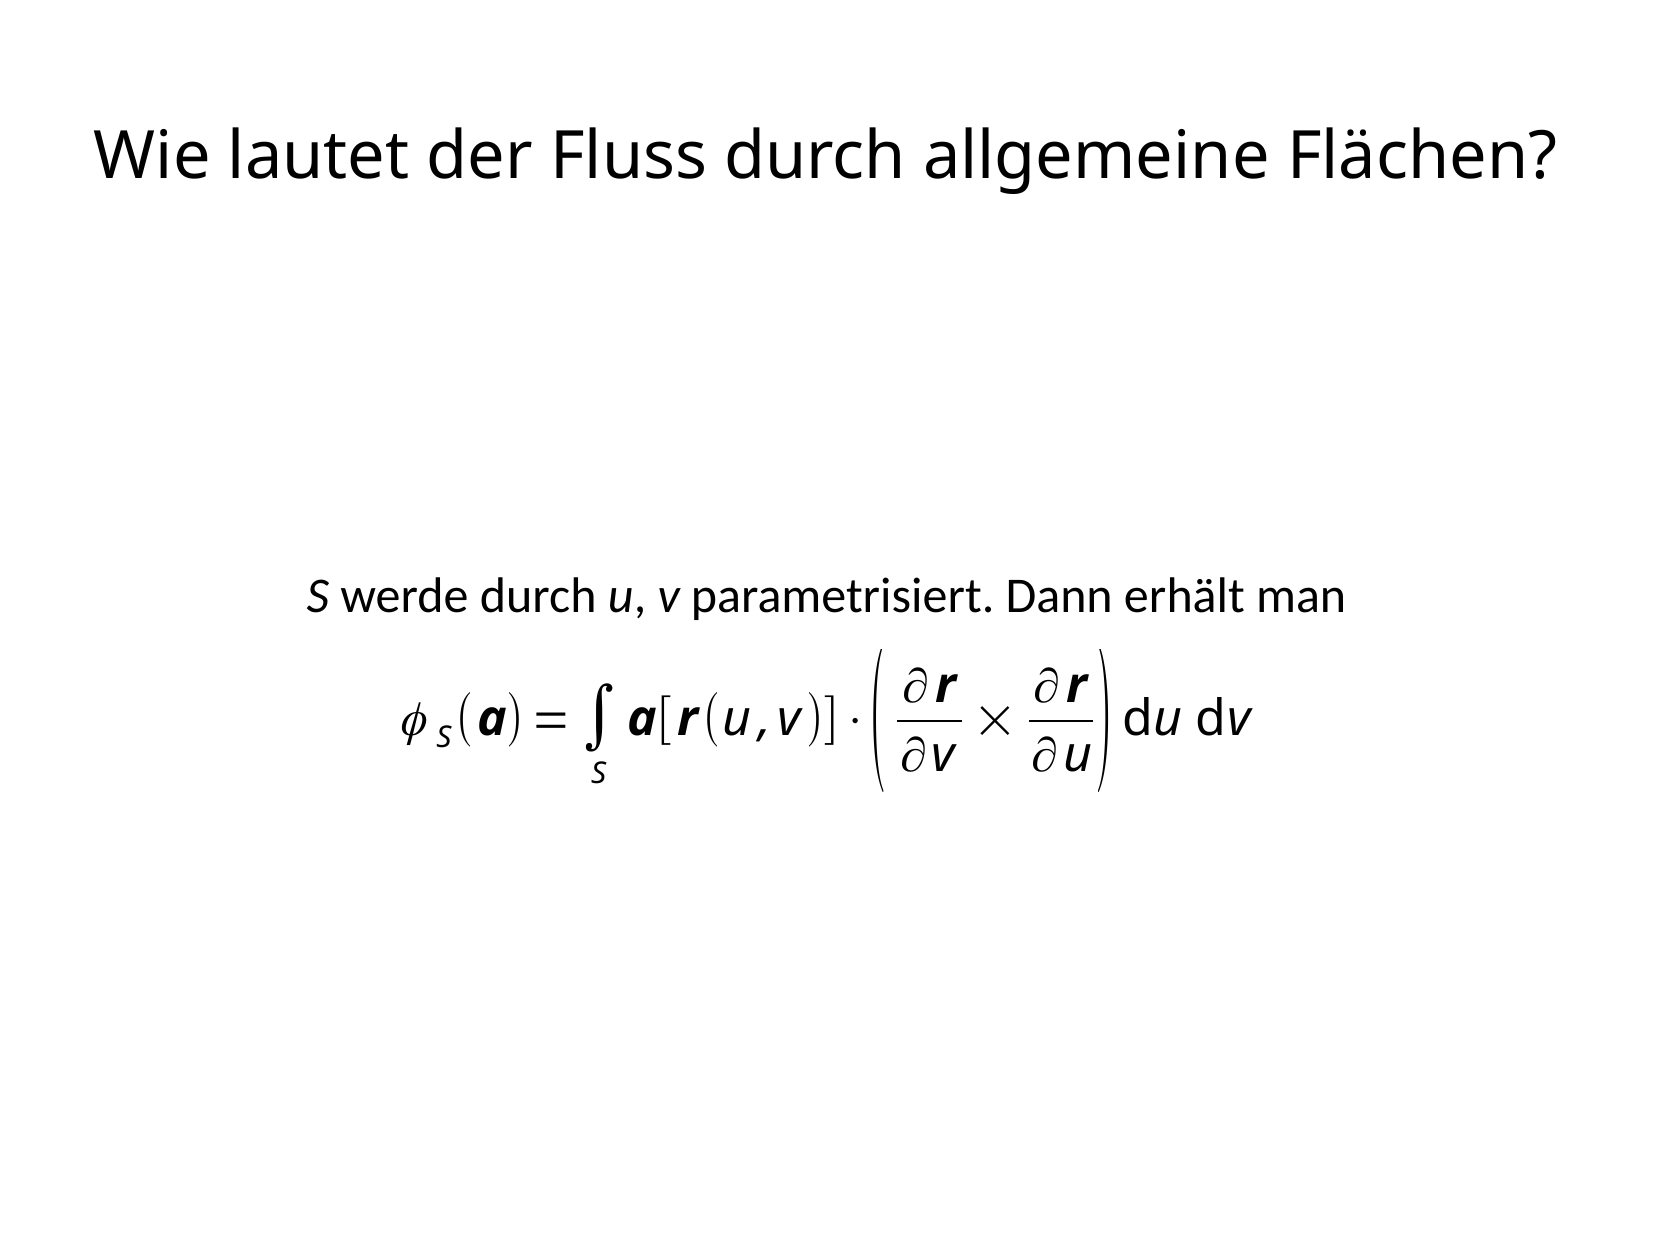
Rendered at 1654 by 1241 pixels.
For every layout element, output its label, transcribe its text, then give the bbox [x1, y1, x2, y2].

title Wie lautet der Fluss durch allgemeine Flächen? [82, 49, 1571, 257]
subtitle S werde durch u, v parametrisiert. Dann erhält man [82, 290, 1571, 1010]
chart [392, 649, 1261, 792]
